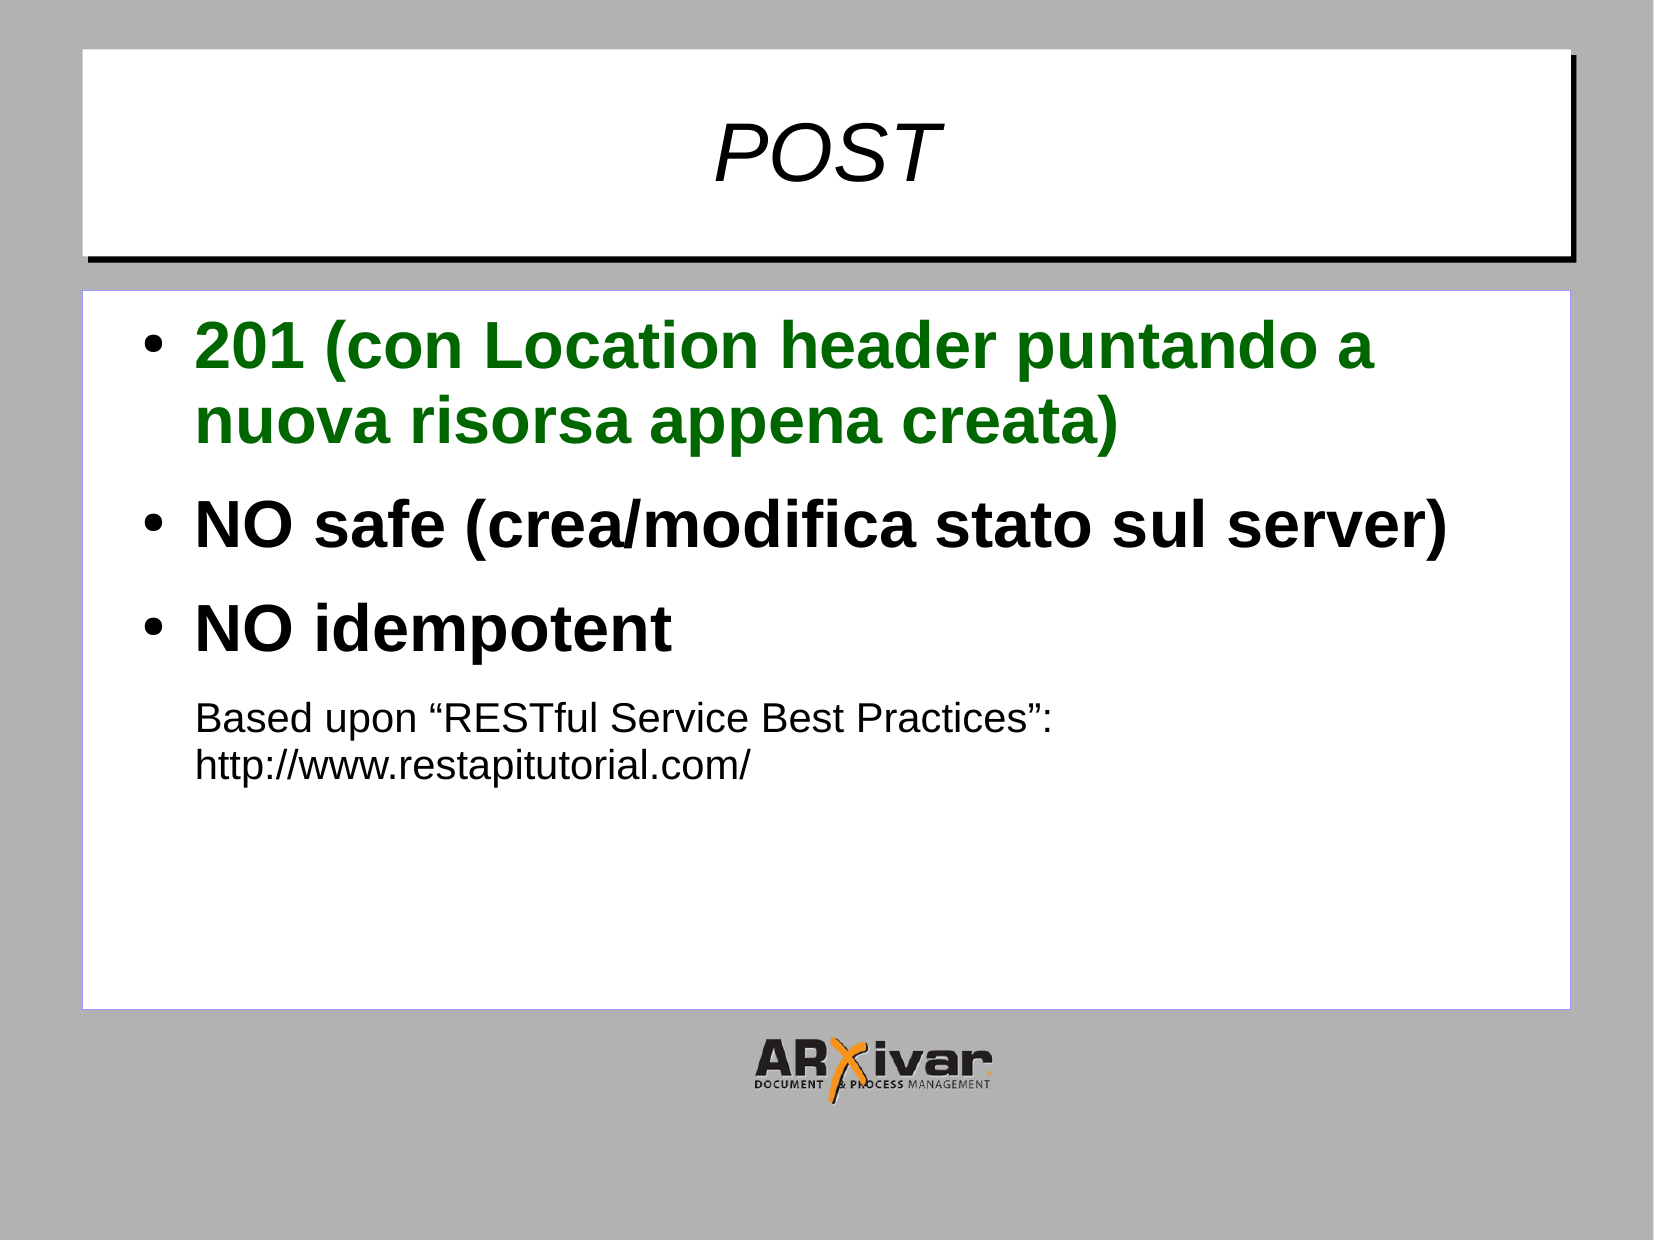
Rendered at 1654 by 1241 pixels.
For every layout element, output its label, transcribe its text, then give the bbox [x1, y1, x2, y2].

title POST [82, 49, 1571, 257]
picture [755, 1031, 993, 1111]
list 201 (con Location header puntando a nuova risorsa appena creata) NO safe (crea/modifica stato sul server) NO idempotent Based upon “RESTful Service Best Practices”: http://www.restapitutorial.com/ [82, 290, 1571, 1010]
